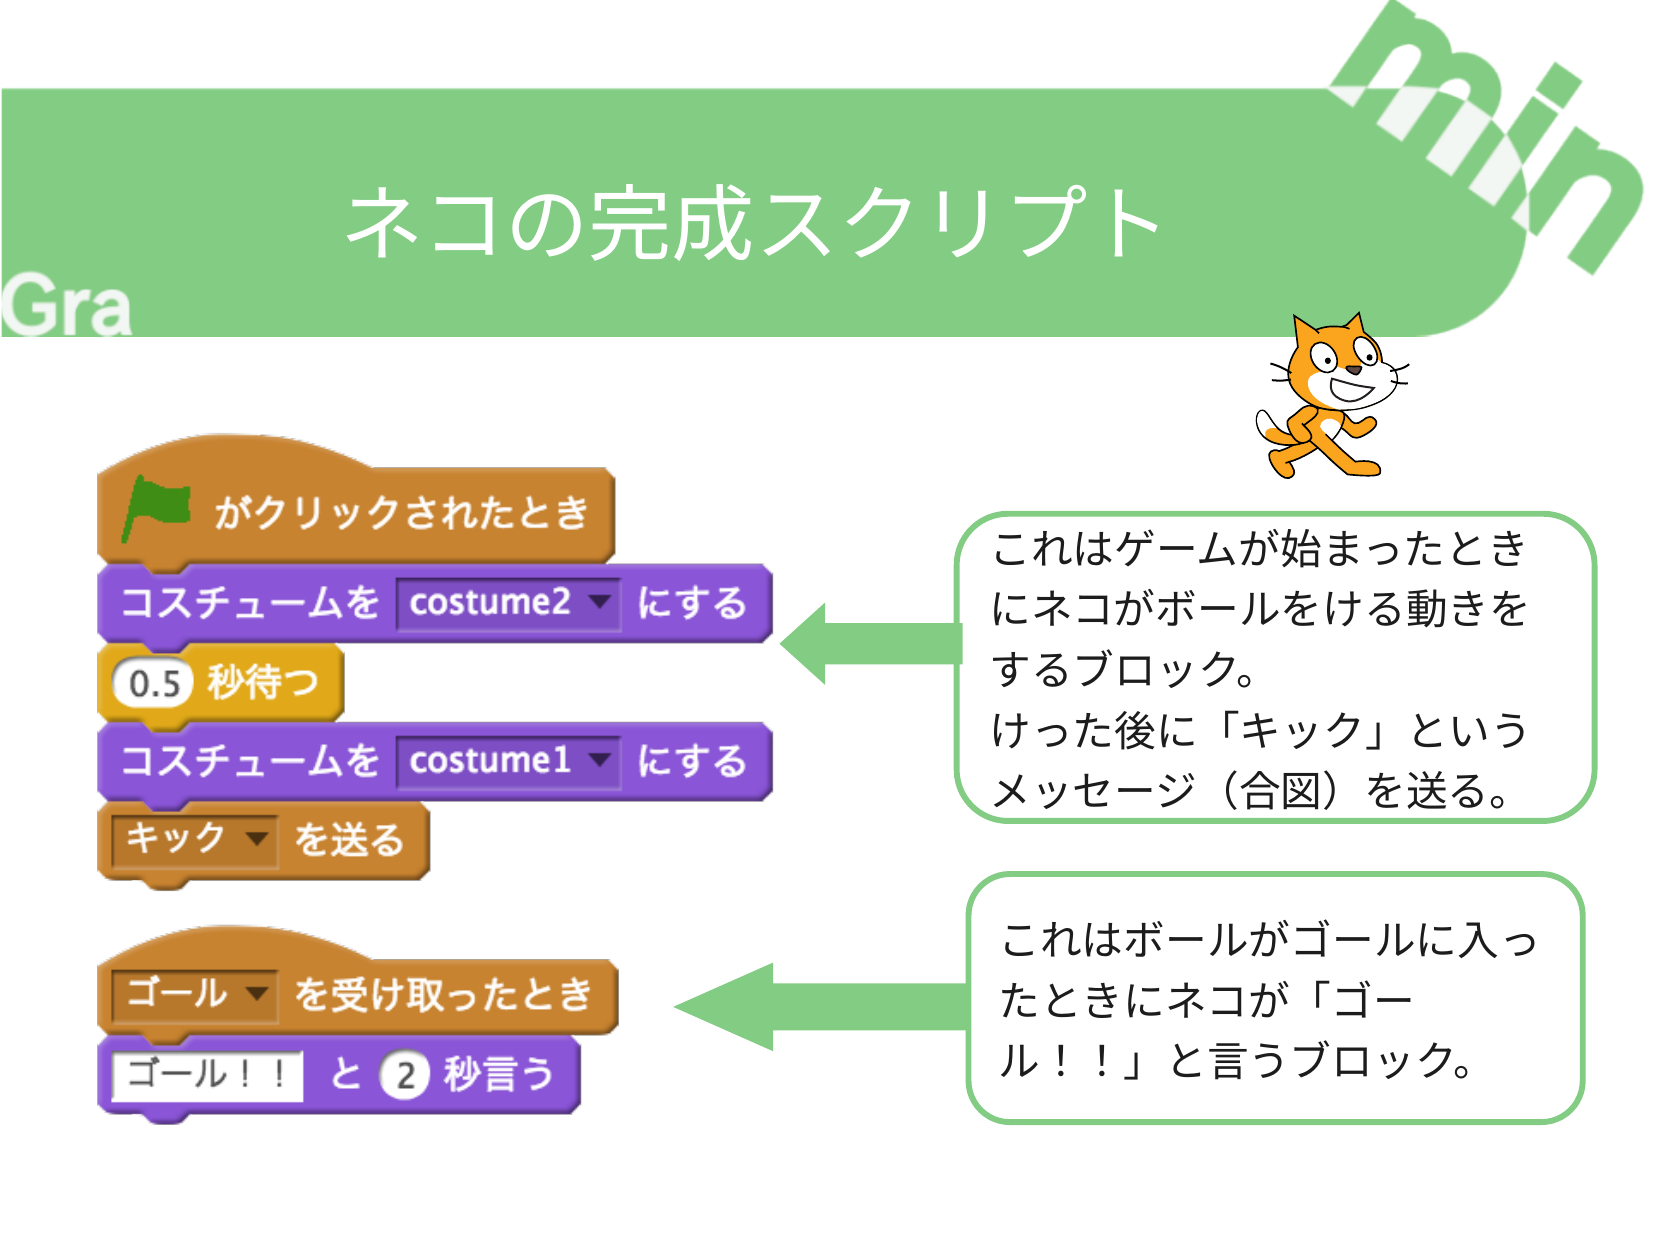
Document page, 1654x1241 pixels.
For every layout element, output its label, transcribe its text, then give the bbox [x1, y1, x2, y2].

text_box これはゲームが始まったときにネコがボールをける動きをするブロック。 けった後に「キック」というメッセージ（合図）を送る。 [956, 513, 1595, 821]
picture [74, 413, 804, 1149]
picture [1, 0, 1654, 485]
text_box これはボールがゴールに入ったときにネコが「ゴール！！」と言うブロック。 [968, 874, 1583, 1123]
text_box [804, 602, 963, 686]
title ネコの完成スクリプト [11, 147, 1501, 290]
text_box [804, 983, 969, 1031]
